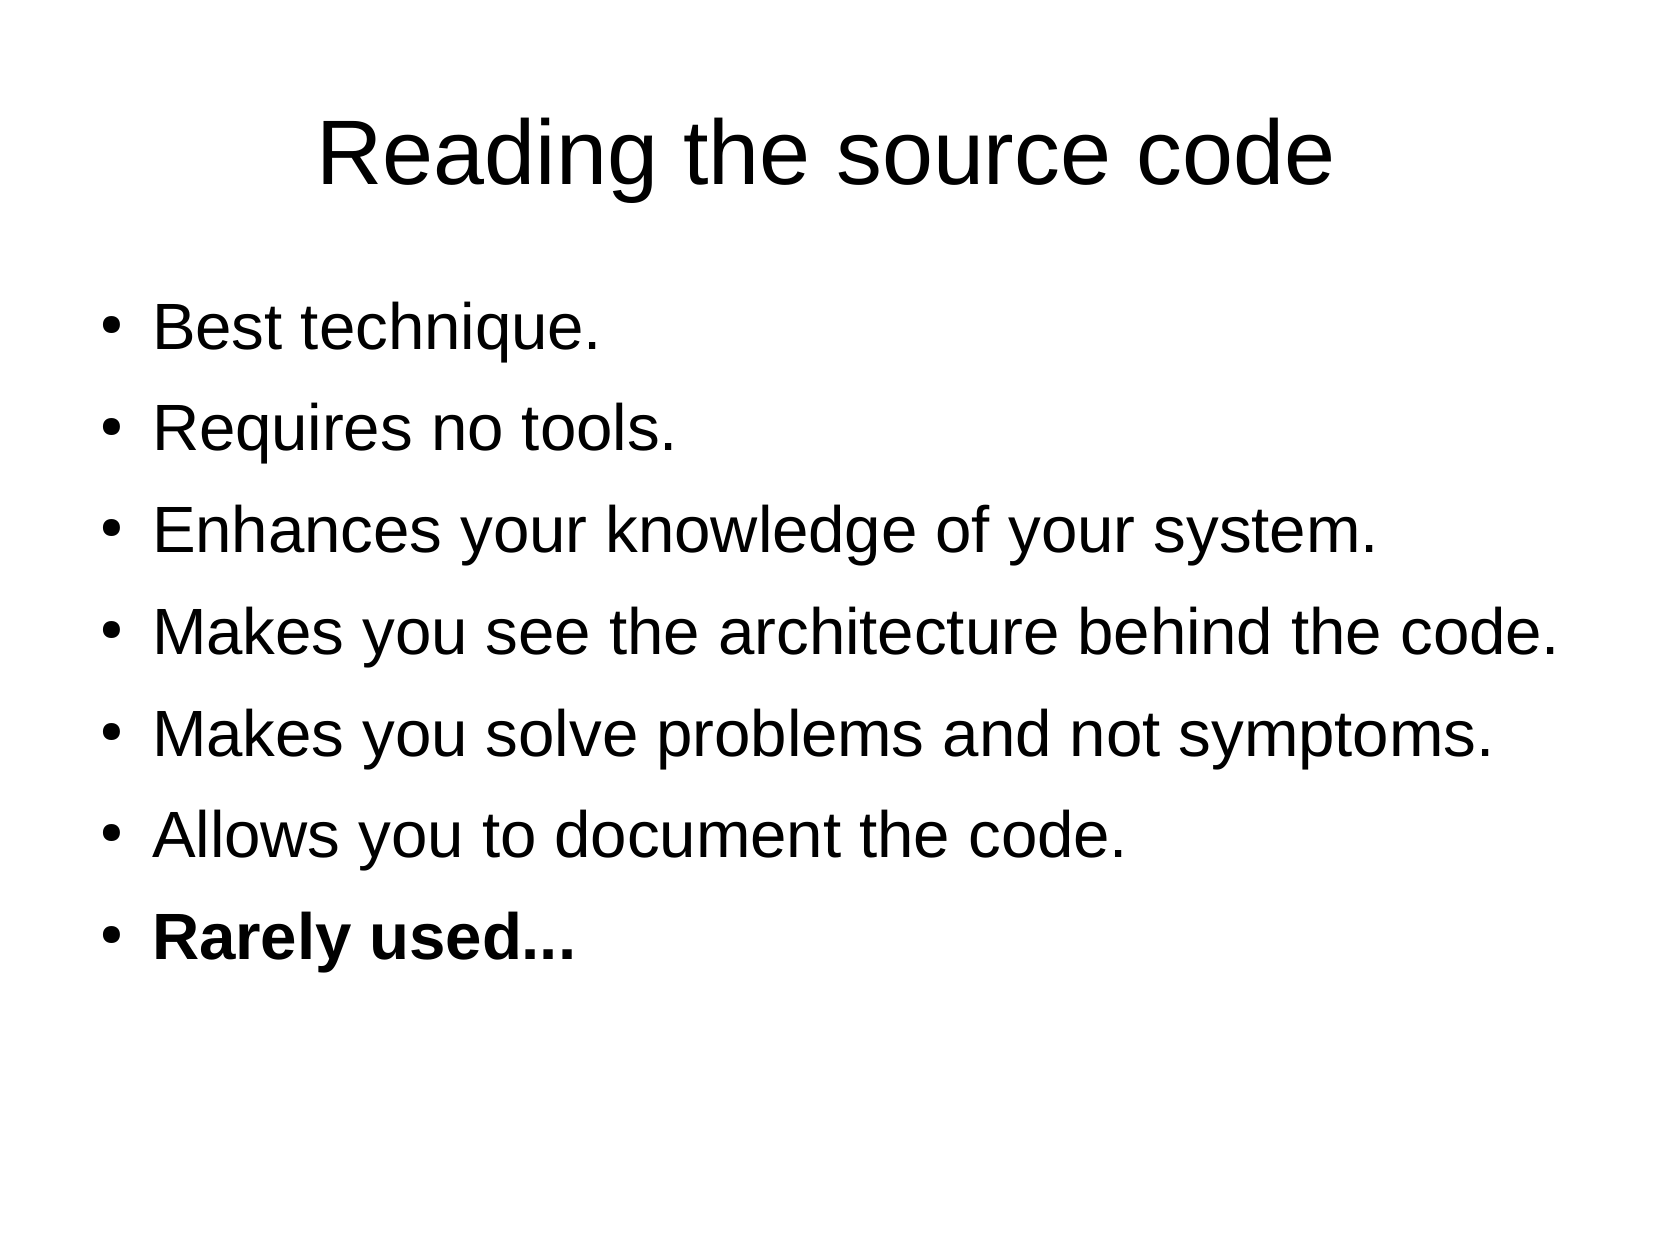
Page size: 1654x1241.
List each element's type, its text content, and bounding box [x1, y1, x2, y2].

title Reading the source code [82, 49, 1571, 257]
list Best technique. Requires no tools. Enhances your knowledge of your system. Makes you see the architecture behind the code. Makes you solve problems and not symptoms. Allows you to document the code. Rarely used... [82, 290, 1571, 1010]
